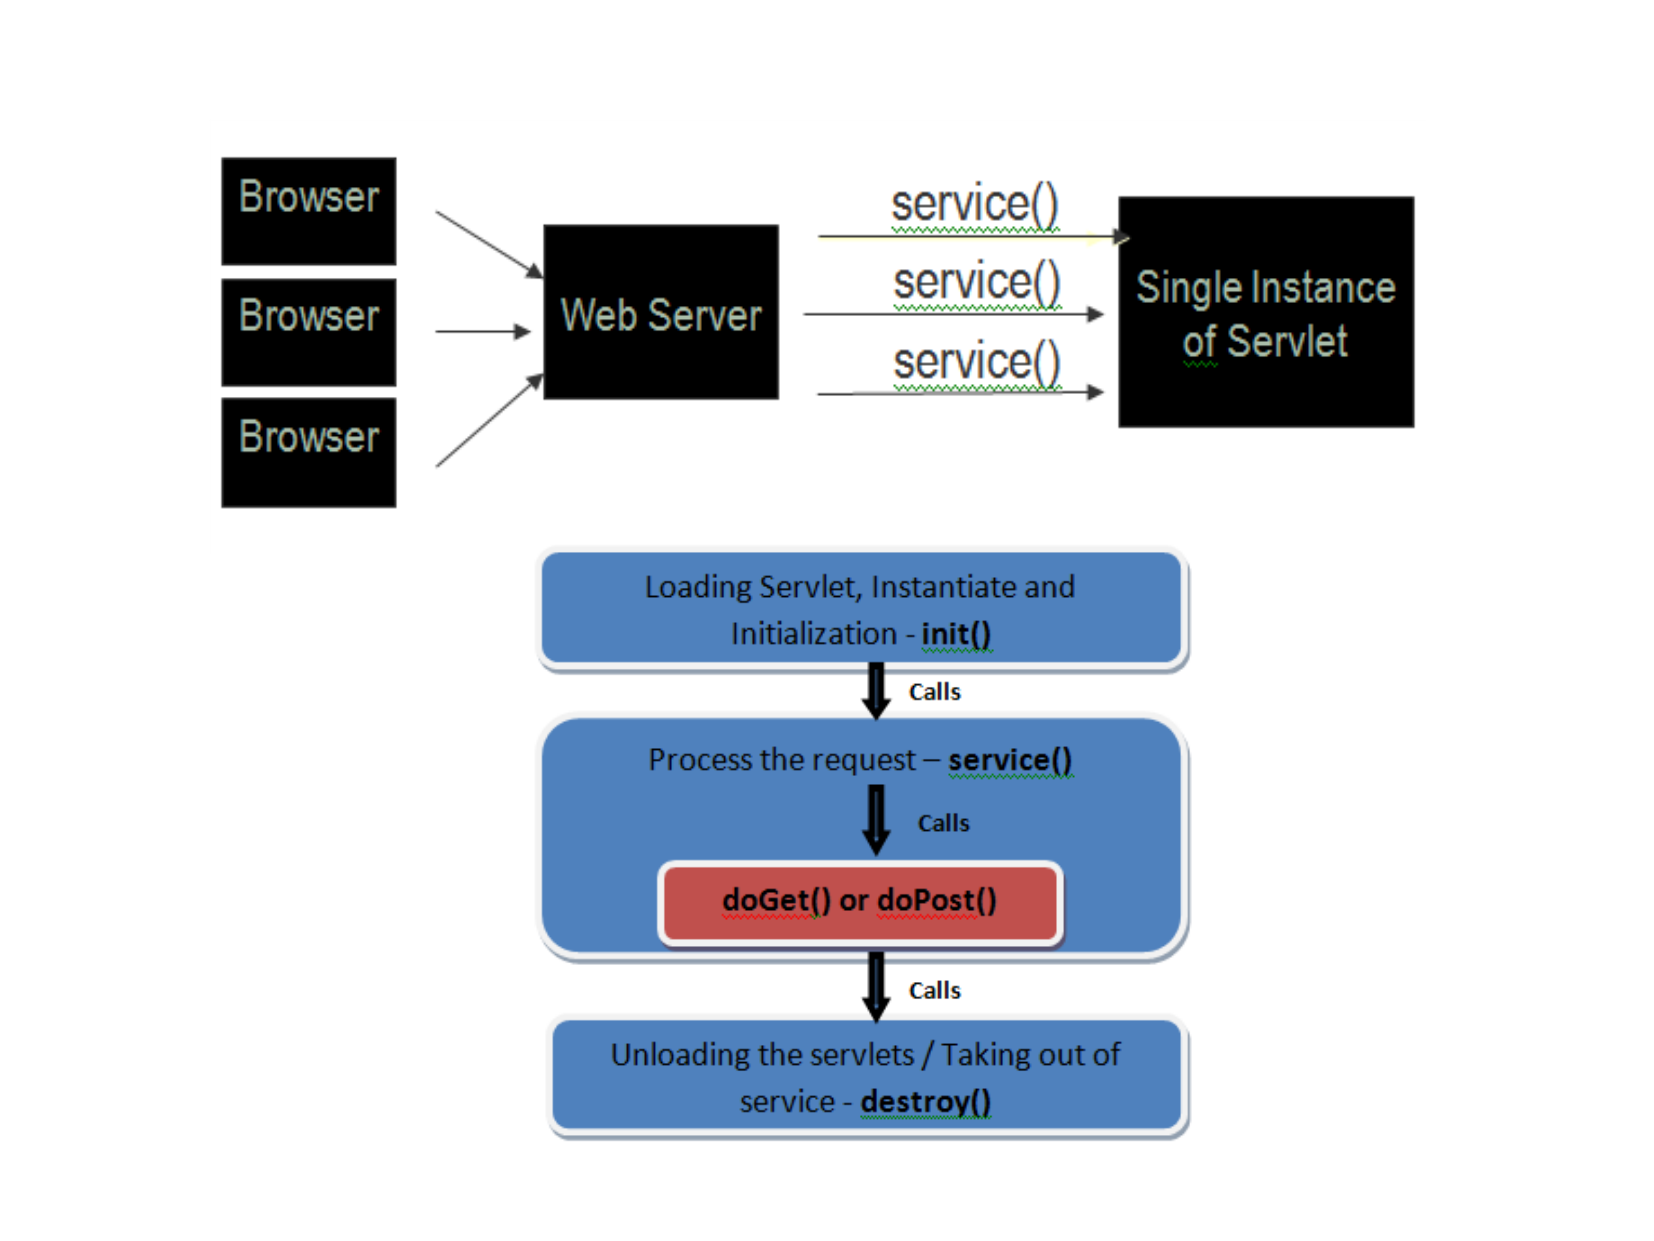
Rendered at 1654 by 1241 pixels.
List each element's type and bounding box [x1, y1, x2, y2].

picture [209, 119, 1426, 1171]
